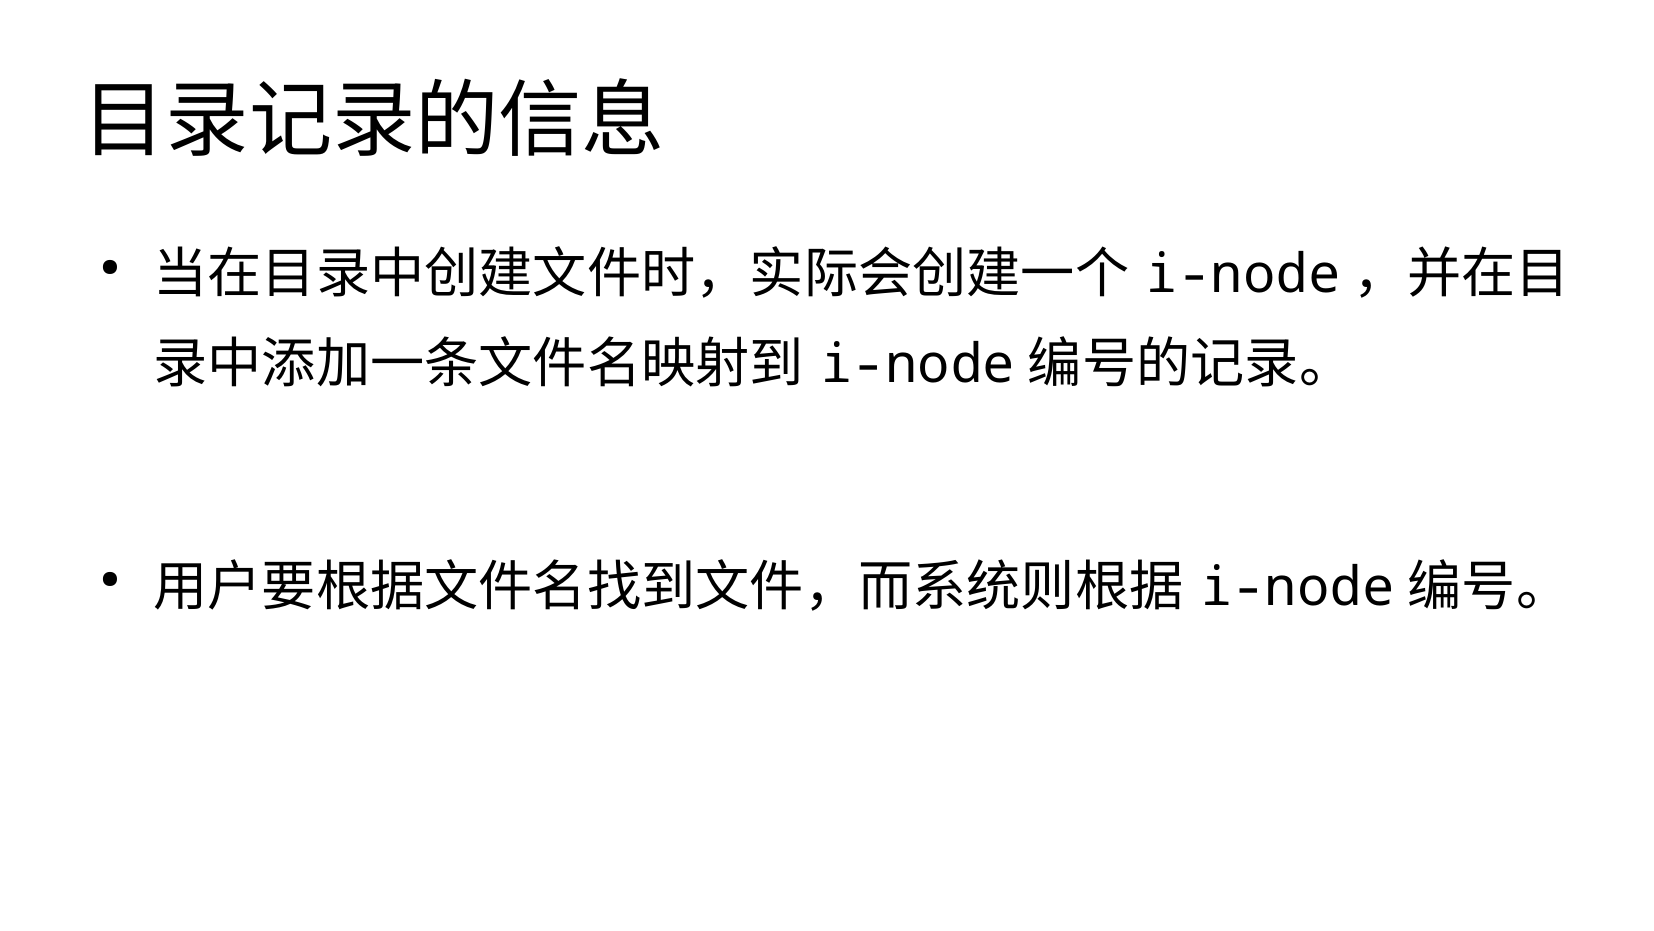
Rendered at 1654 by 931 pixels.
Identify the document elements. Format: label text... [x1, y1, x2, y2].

list 当在目录中创建文件时，实际会创建一个i-node，并在目录中添加一条文件名映射到i-node编号的记录。 用户要根据文件名找到文件，而系统则根据i-node编号。 [82, 217, 1571, 758]
title 目录记录的信息 [82, 37, 1571, 189]
